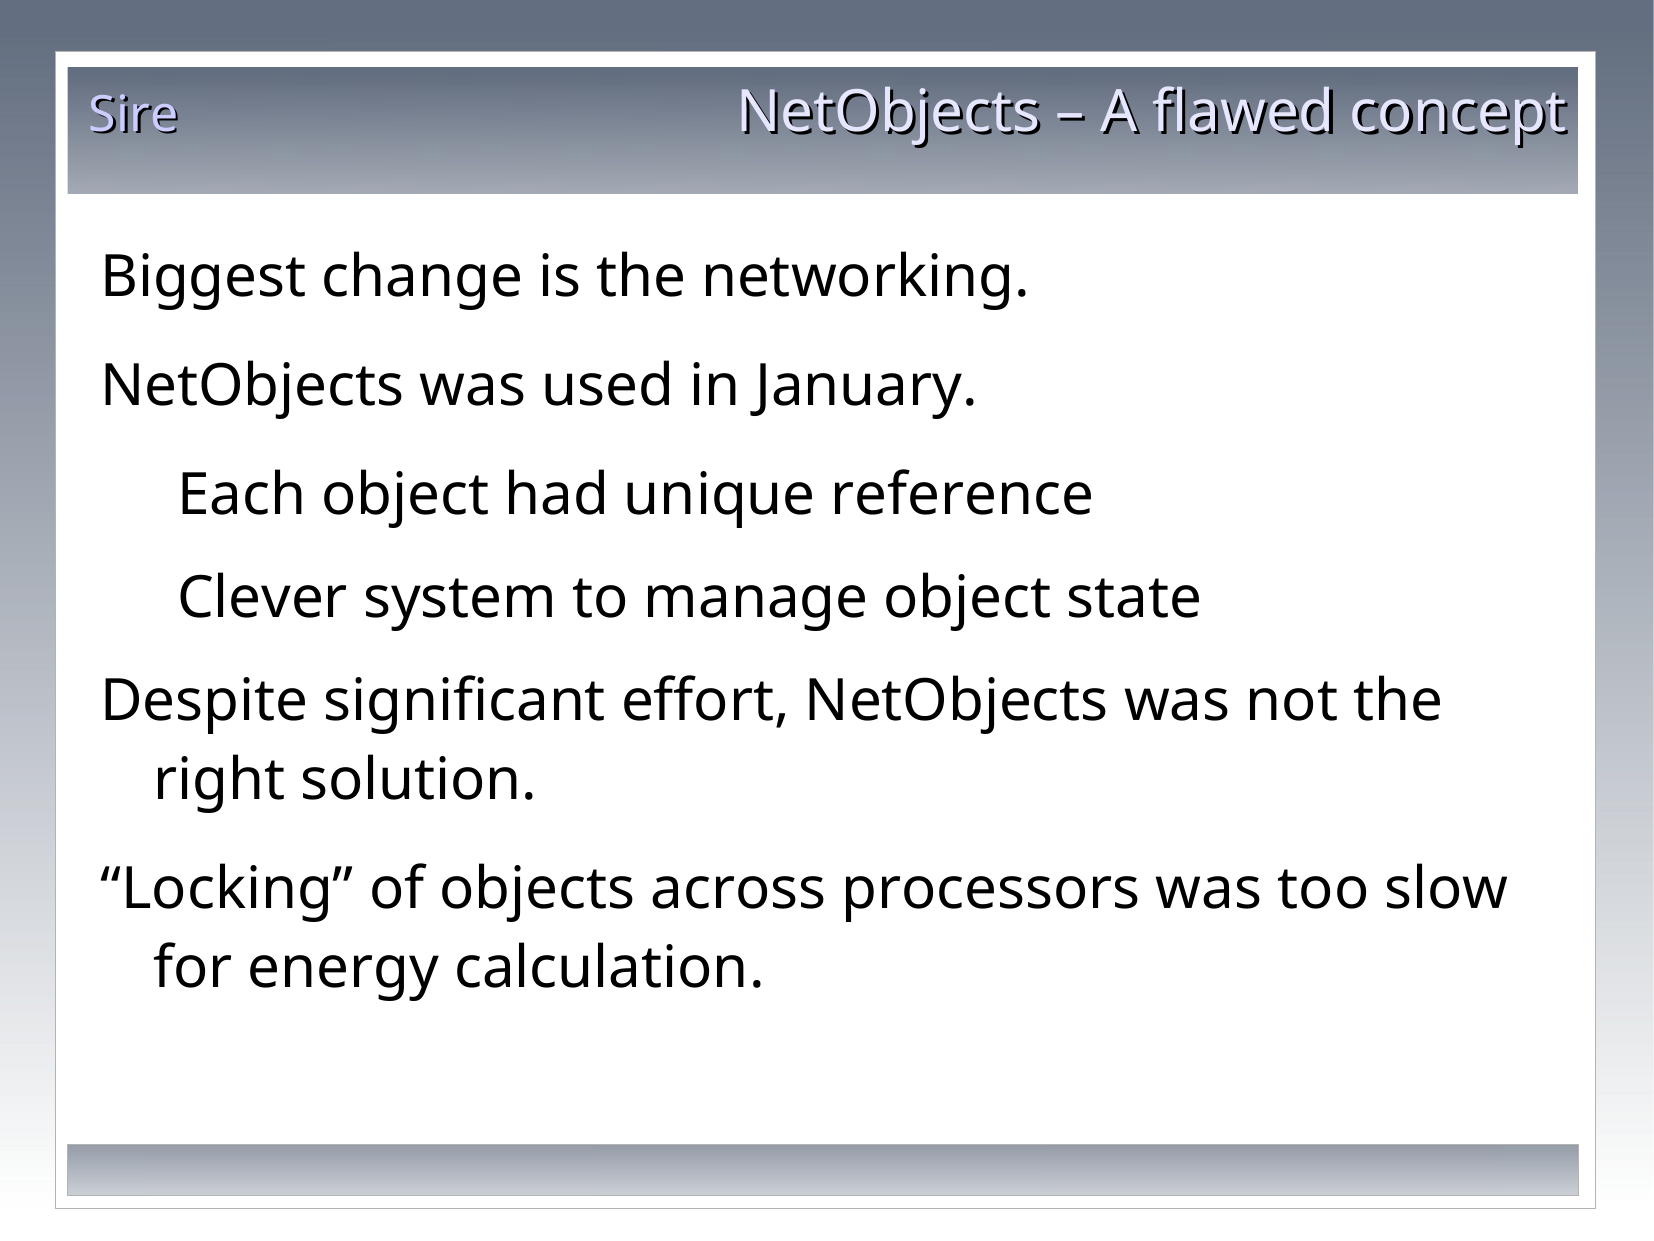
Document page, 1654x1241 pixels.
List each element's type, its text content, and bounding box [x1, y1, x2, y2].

list Biggest change is the networking. NetObjects was used in January. Each object had unique reference Clever system to manage object state Despite significant effort, NetObjects was not the right solution. “Locking” of objects across processors was too slow for energy calculation. [82, 234, 1571, 1119]
title NetObjects – A flawed concept [567, 68, 1567, 196]
picture [0, 0, 1654, 1241]
